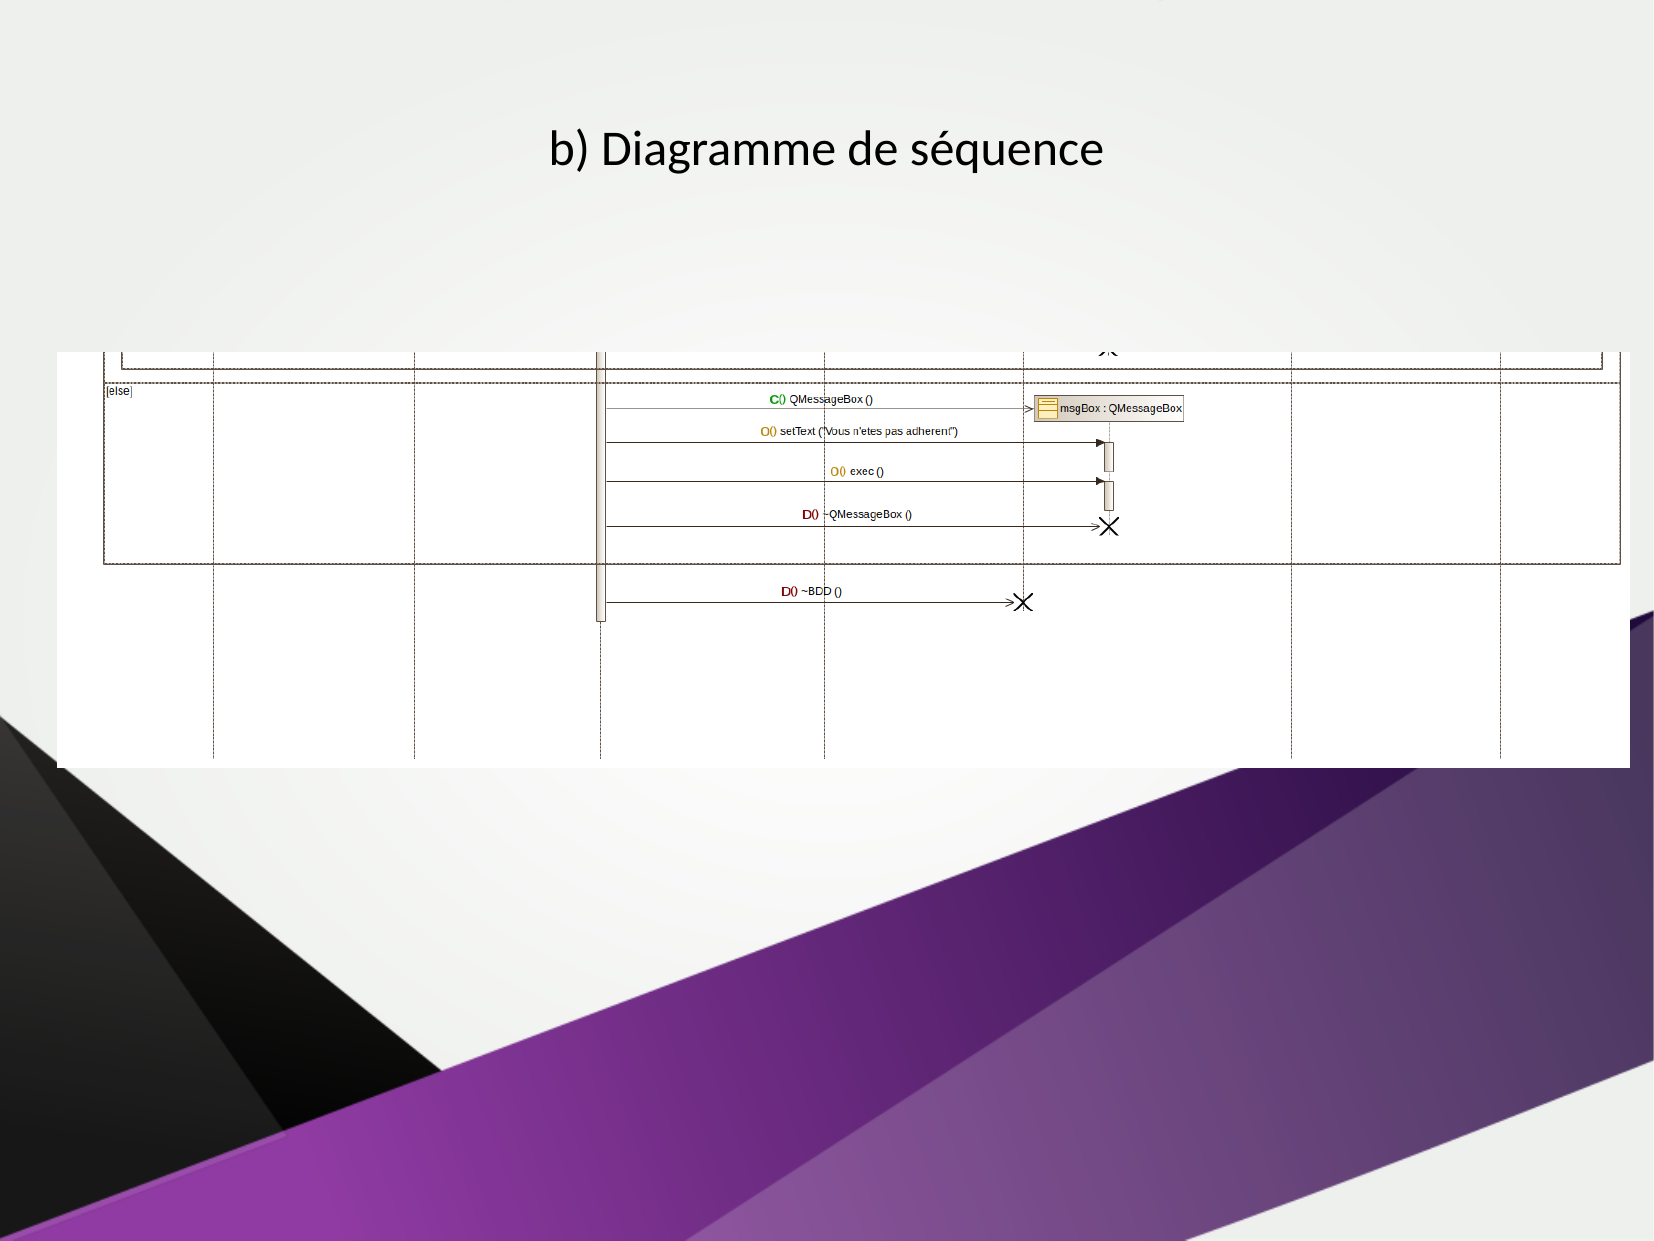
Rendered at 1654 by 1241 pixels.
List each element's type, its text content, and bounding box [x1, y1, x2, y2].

picture [0, 0, 1654, 1241]
title b) Diagramme de séquence [82, 49, 1571, 257]
